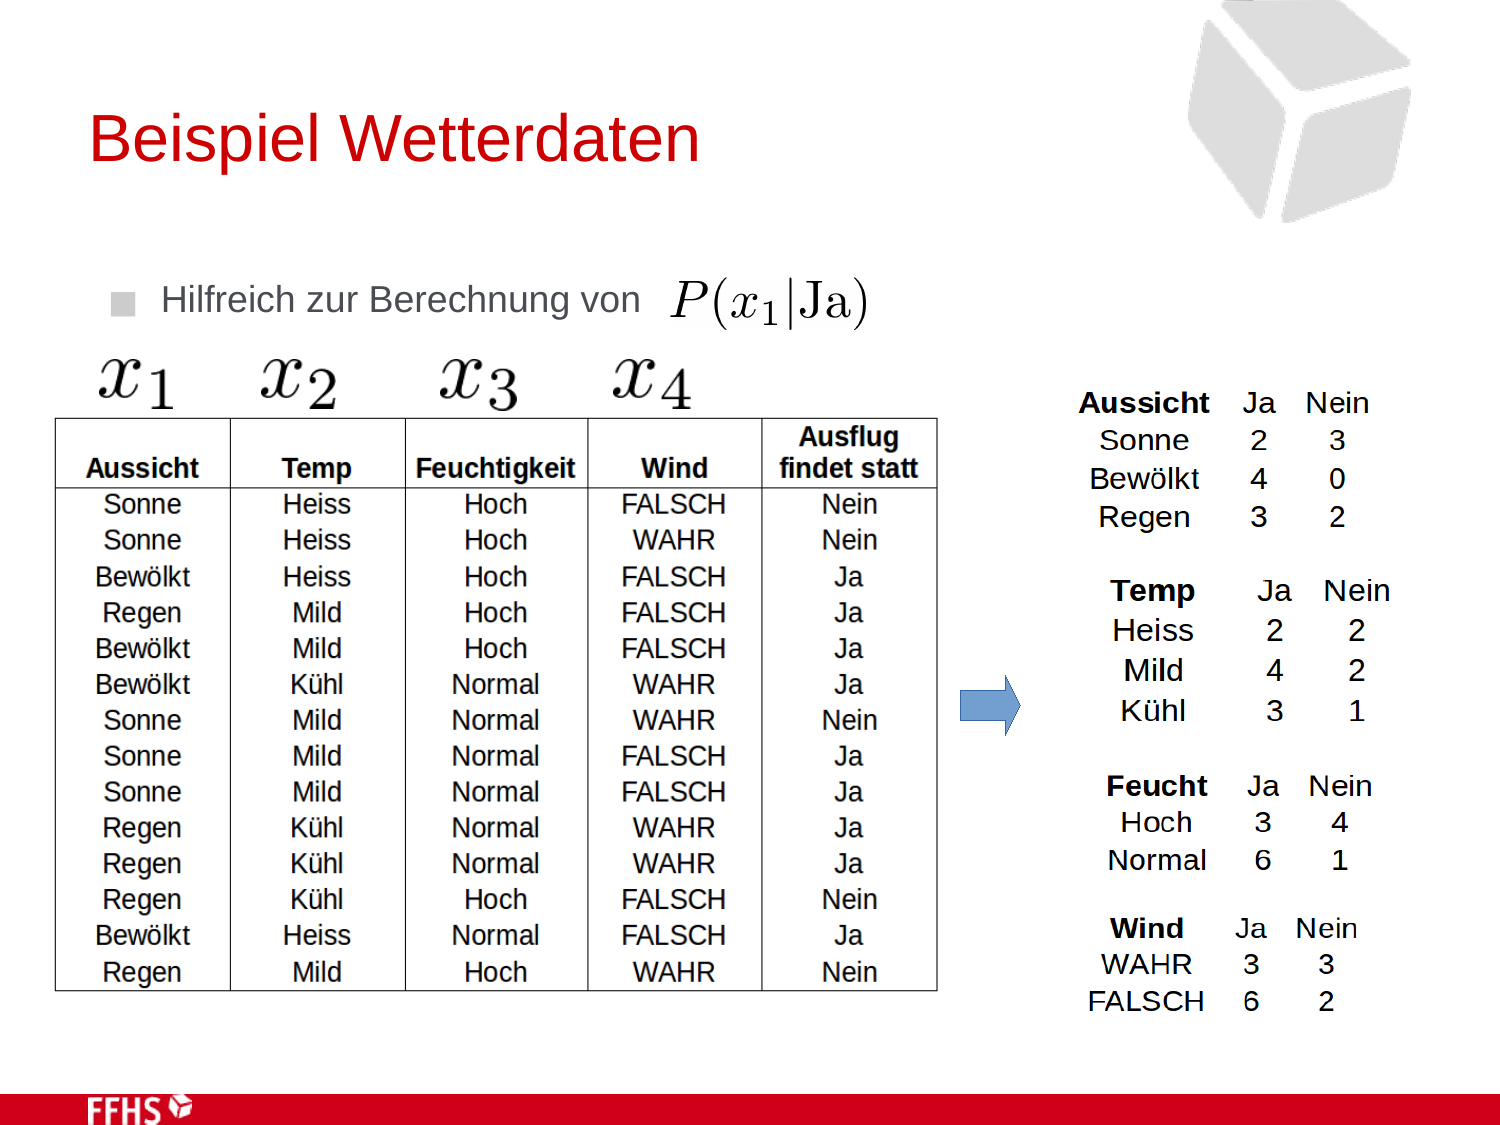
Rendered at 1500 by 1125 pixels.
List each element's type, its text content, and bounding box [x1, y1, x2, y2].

picture [1094, 565, 1401, 736]
picture [39, 359, 946, 1006]
title Beispiel Wetterdaten [88, 56, 1176, 220]
picture [0, 1094, 1500, 1125]
picture [1093, 762, 1396, 886]
picture [1064, 375, 1378, 538]
list Hilfreich zur Berechnung von [90, 278, 1412, 1096]
picture [1188, 0, 1411, 223]
picture [670, 277, 866, 330]
picture [1074, 912, 1371, 1021]
text_box [960, 675, 1021, 736]
